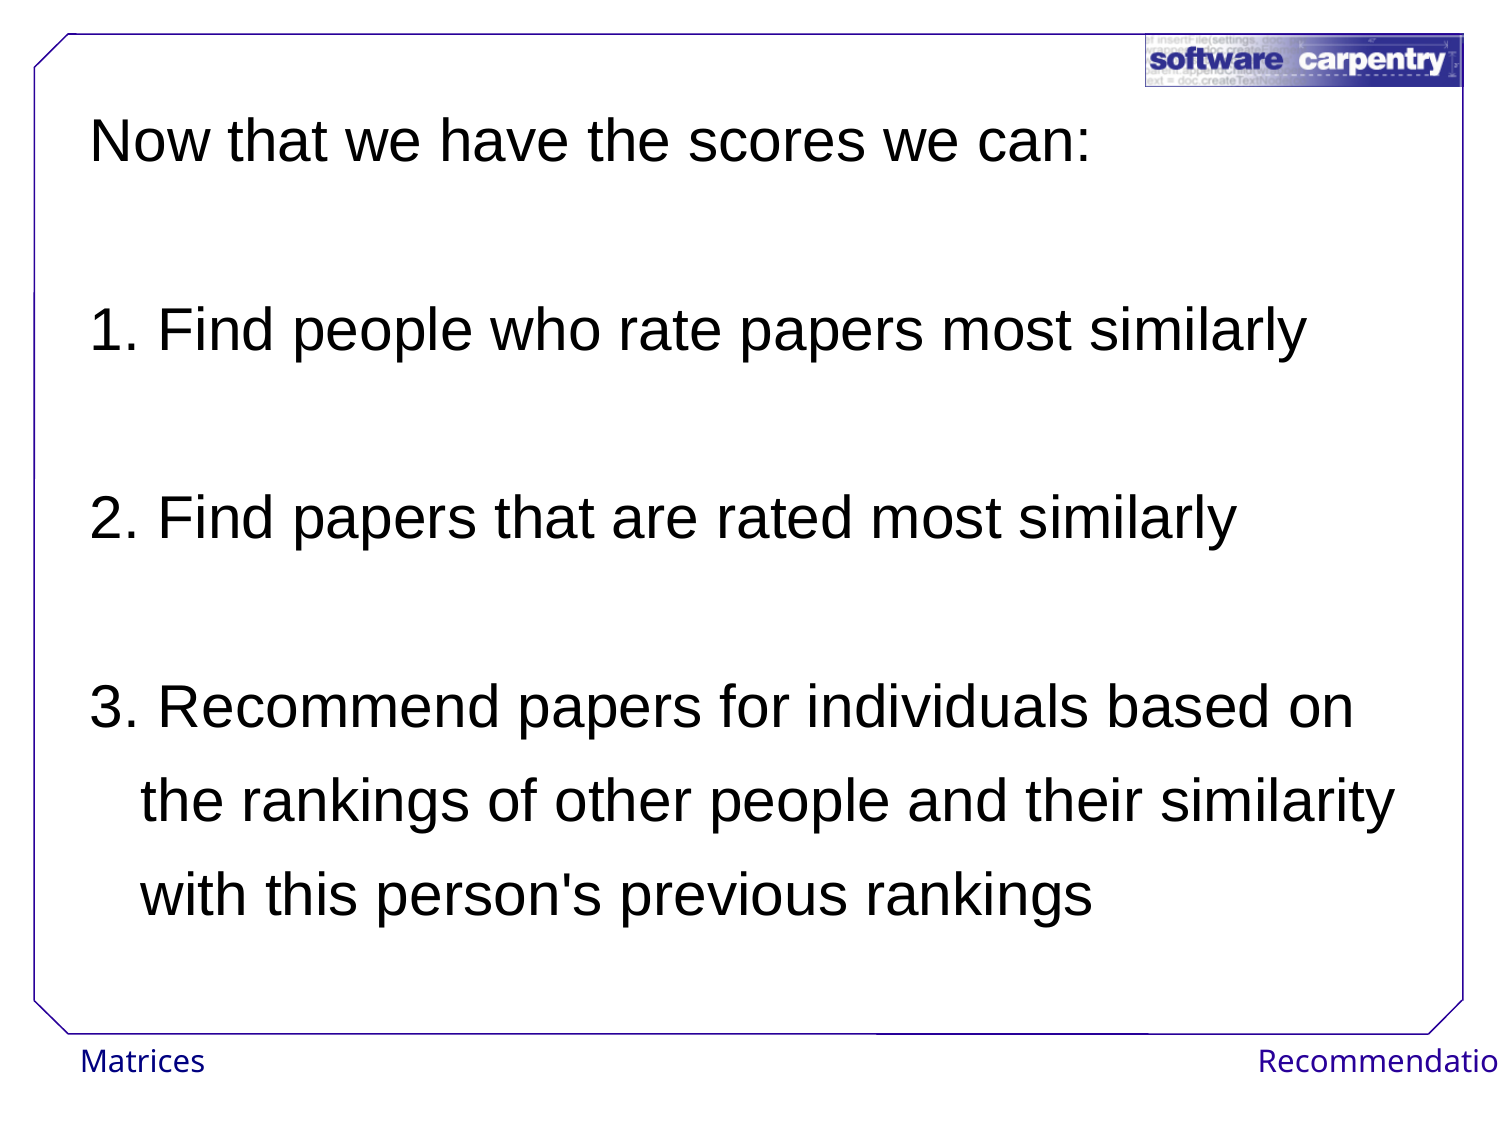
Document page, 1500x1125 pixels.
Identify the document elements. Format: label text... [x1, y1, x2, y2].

picture [1145, 33, 1464, 87]
list Now that we have the scores we can: 1. Find people who rate papers most similarly 2. Find papers that are rated most similarly 3. Recommend papers for individuals based on the rankings of other people and their similarity with this person's previous rankings [75, 99, 1426, 1001]
